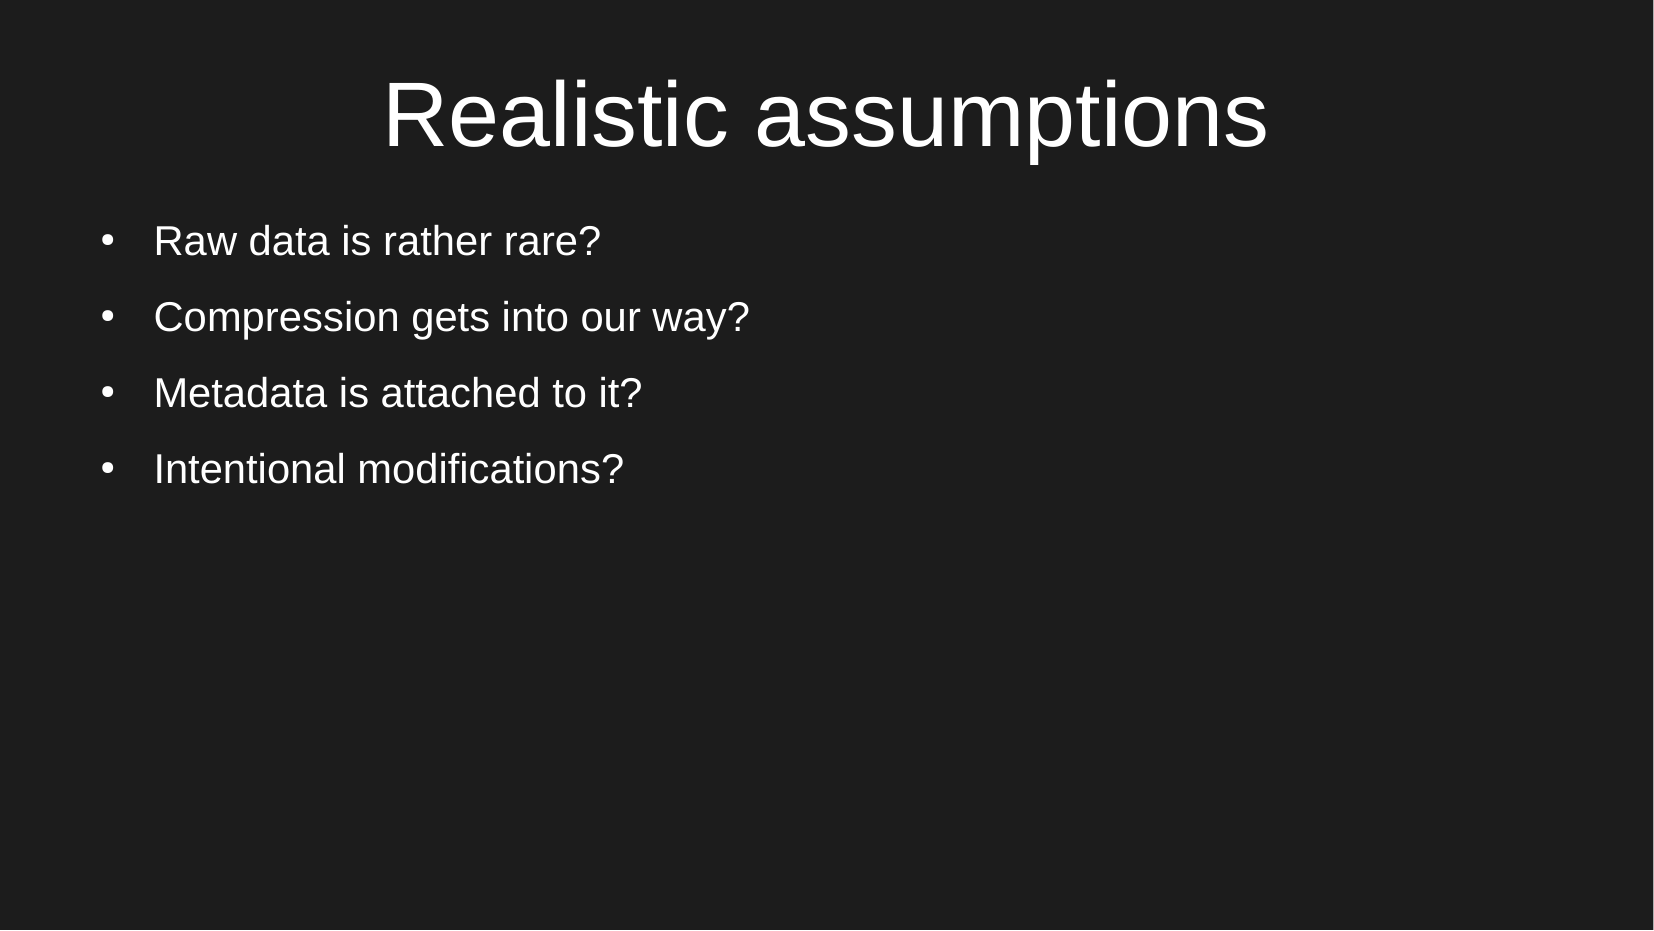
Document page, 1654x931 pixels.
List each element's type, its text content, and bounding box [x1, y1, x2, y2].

list Raw data is rather rare? Compression gets into our way? Metadata is attached to it? Intentional modifications? [82, 217, 1571, 758]
title Realistic assumptions [82, 37, 1571, 193]
